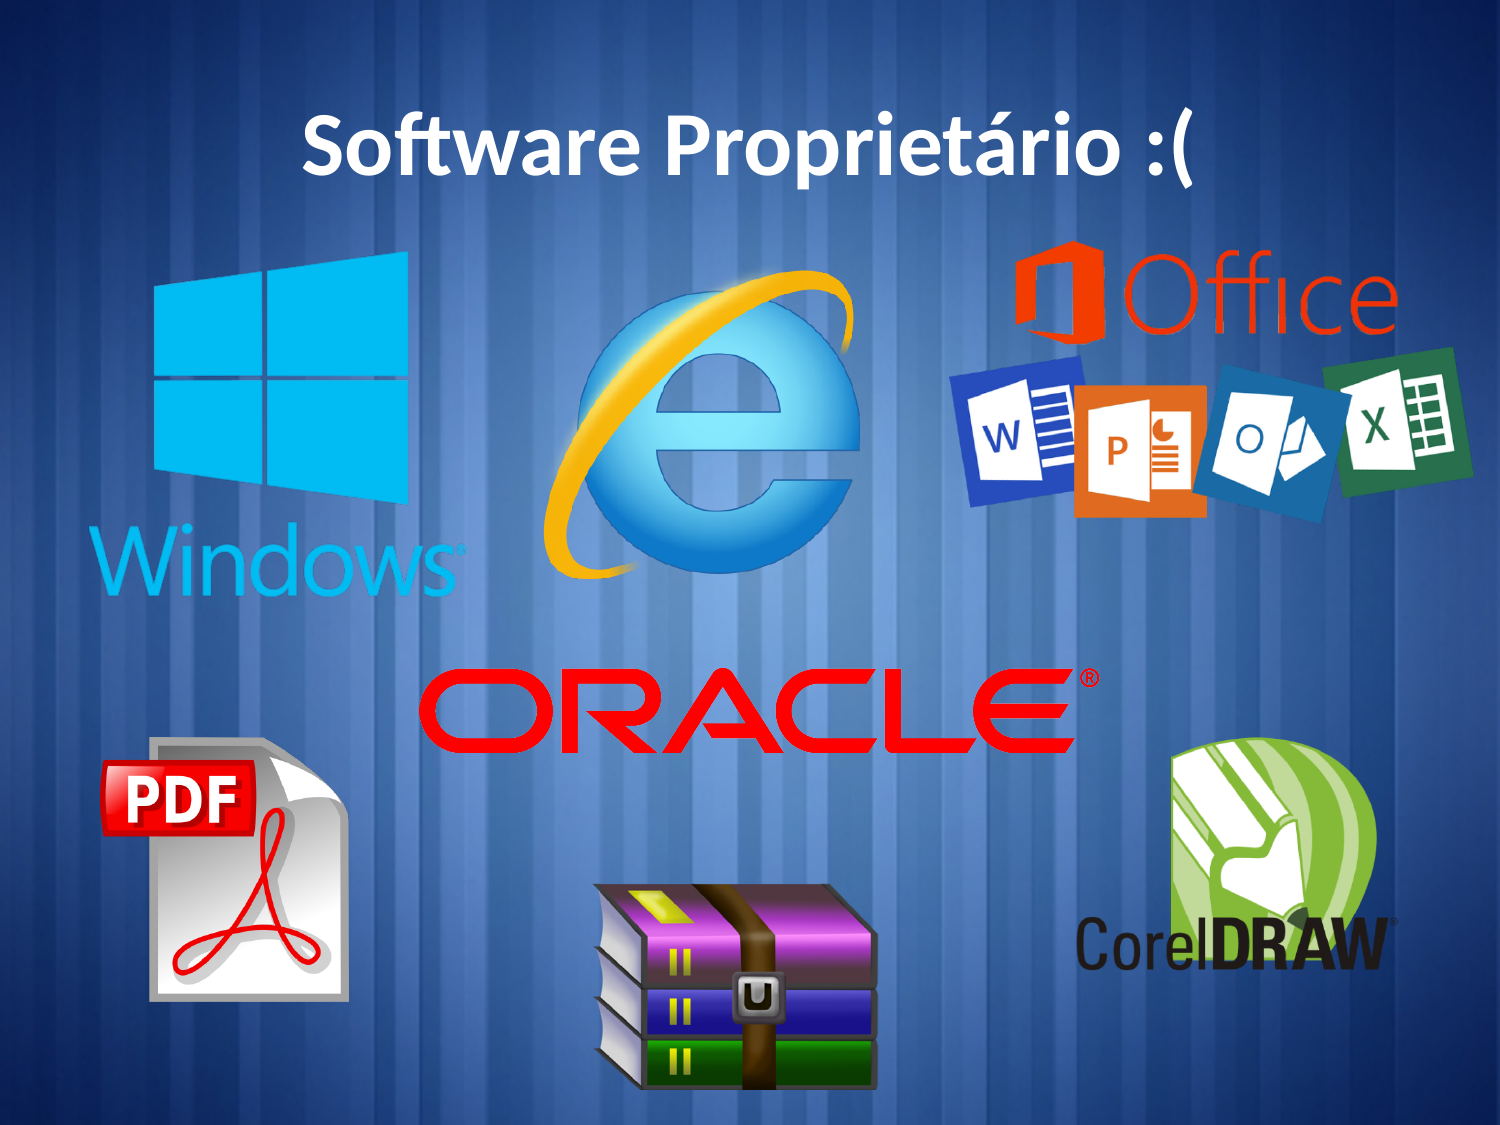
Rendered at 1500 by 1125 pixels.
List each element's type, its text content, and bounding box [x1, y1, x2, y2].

picture [0, 0, 1500, 1125]
title Software Proprietário :( [75, 45, 1425, 233]
